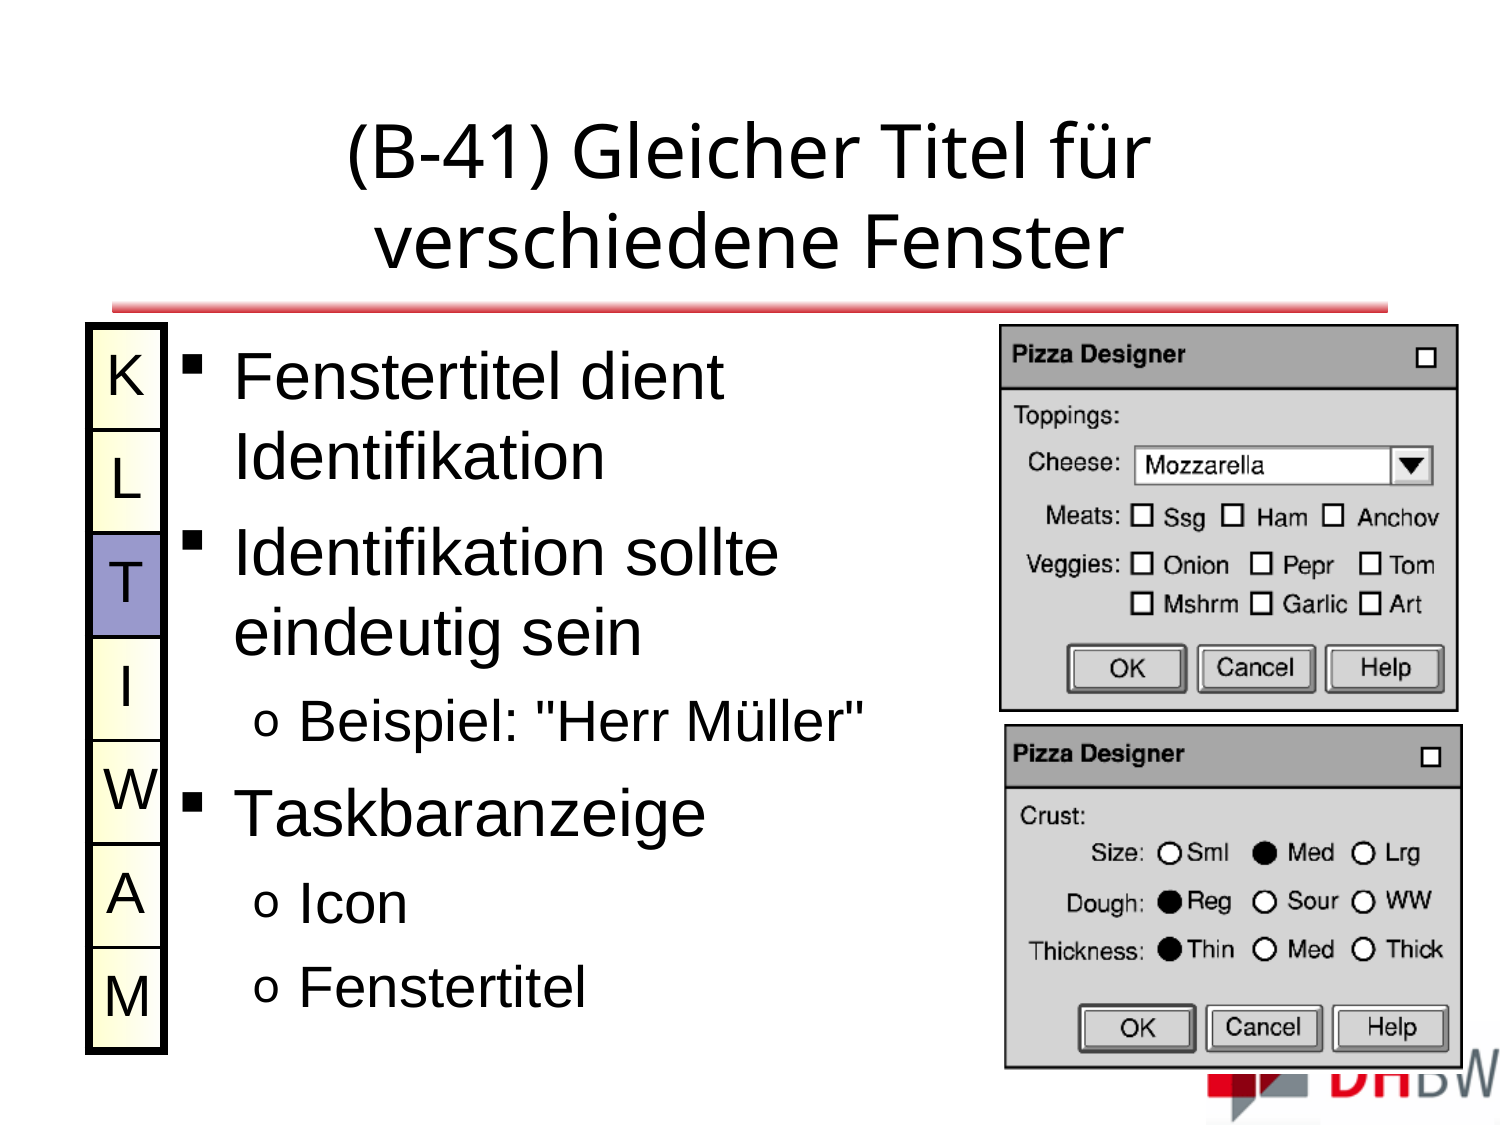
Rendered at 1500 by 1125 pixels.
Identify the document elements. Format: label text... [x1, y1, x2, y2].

picture [1206, 1021, 1500, 1125]
title (B-41) Gleicher Titel für verschiedene Fenster [112, 96, 1388, 292]
table_cell W [93, 742, 160, 842]
table_header K [93, 330, 160, 428]
list Fenstertitel dient Identifikation Identifikation sollte eindeutig sein Beispiel: "Herr Müller" Taskbaranzeige Icon Fenstertitel [168, 324, 988, 1051]
table_cell L [93, 432, 160, 531]
table_cell M [93, 949, 160, 1047]
table_cell A [93, 846, 160, 946]
table_cell T [93, 535, 160, 635]
chart [999, 324, 1463, 712]
chart [999, 725, 1463, 1074]
table_cell I [93, 639, 160, 739]
